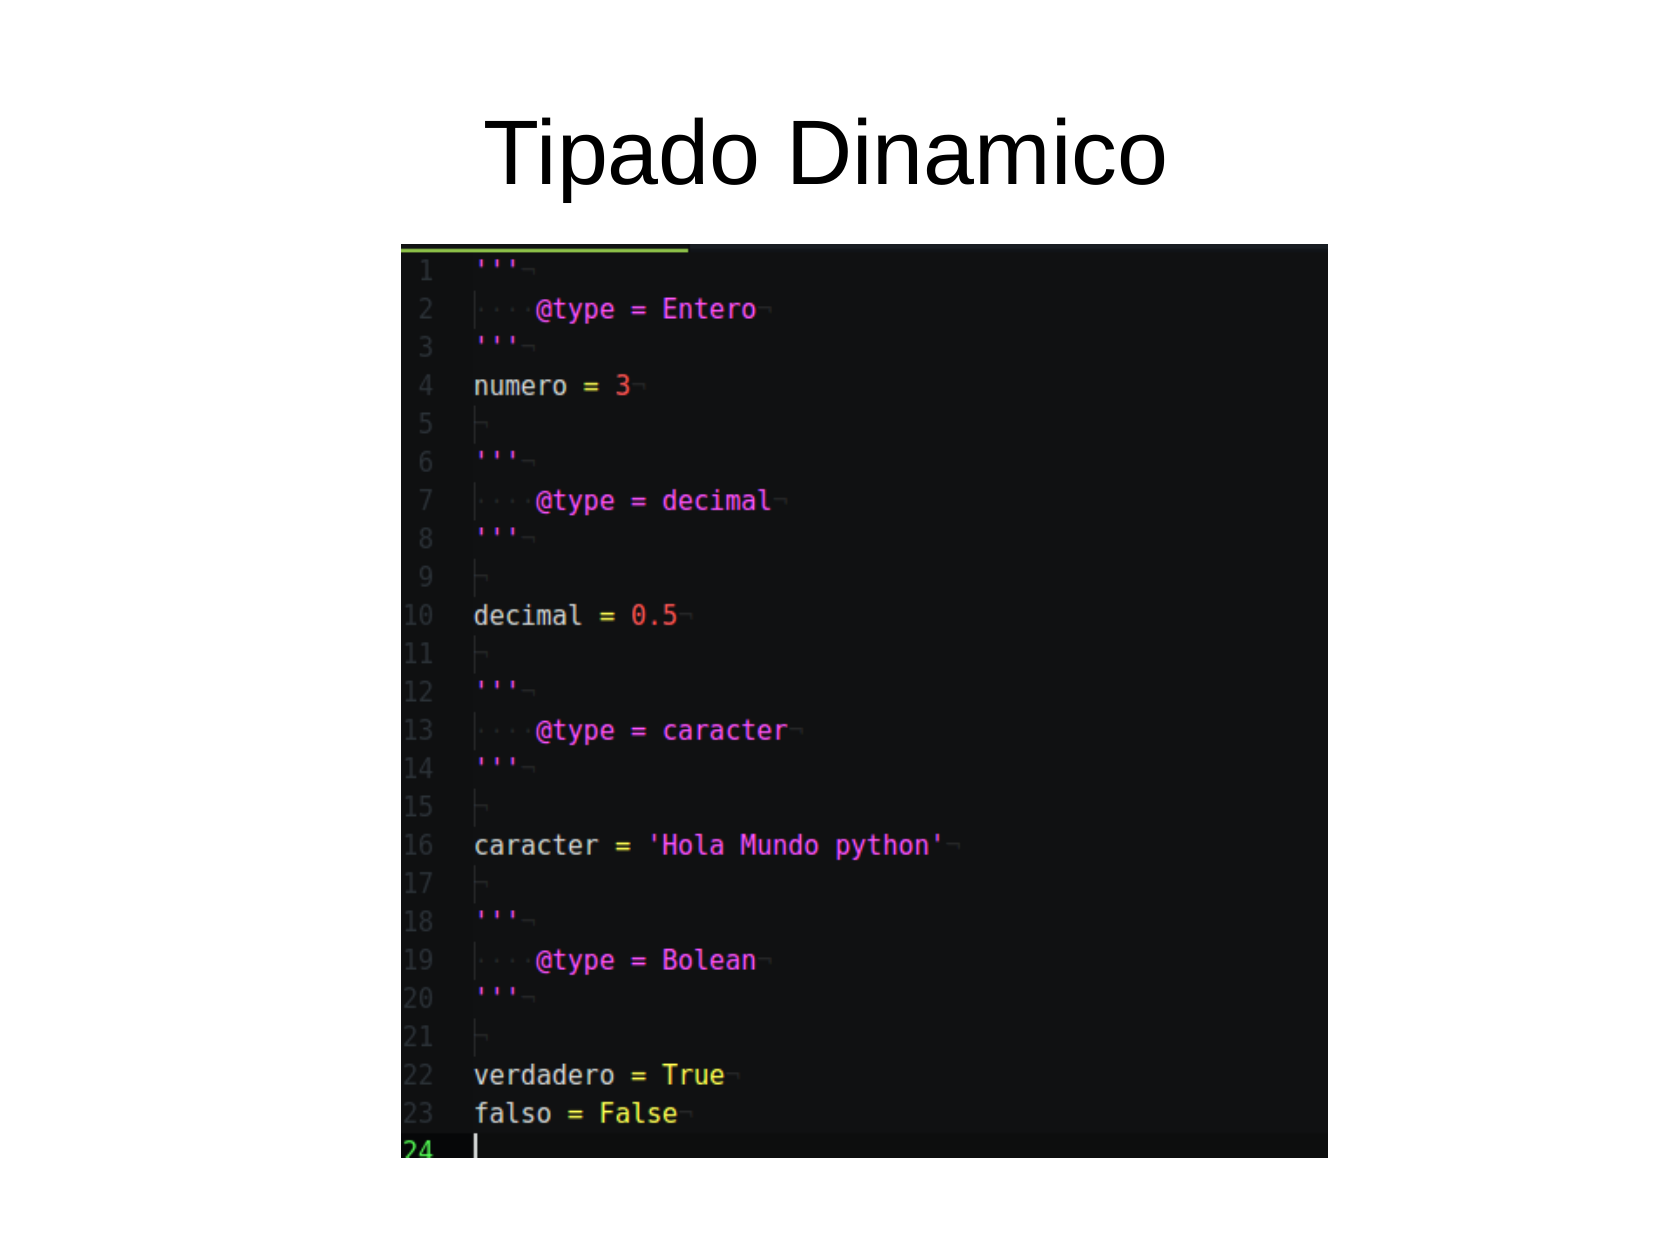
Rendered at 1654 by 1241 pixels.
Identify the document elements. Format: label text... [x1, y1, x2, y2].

title Tipado Dinamico [82, 49, 1571, 257]
picture [401, 244, 1328, 1158]
